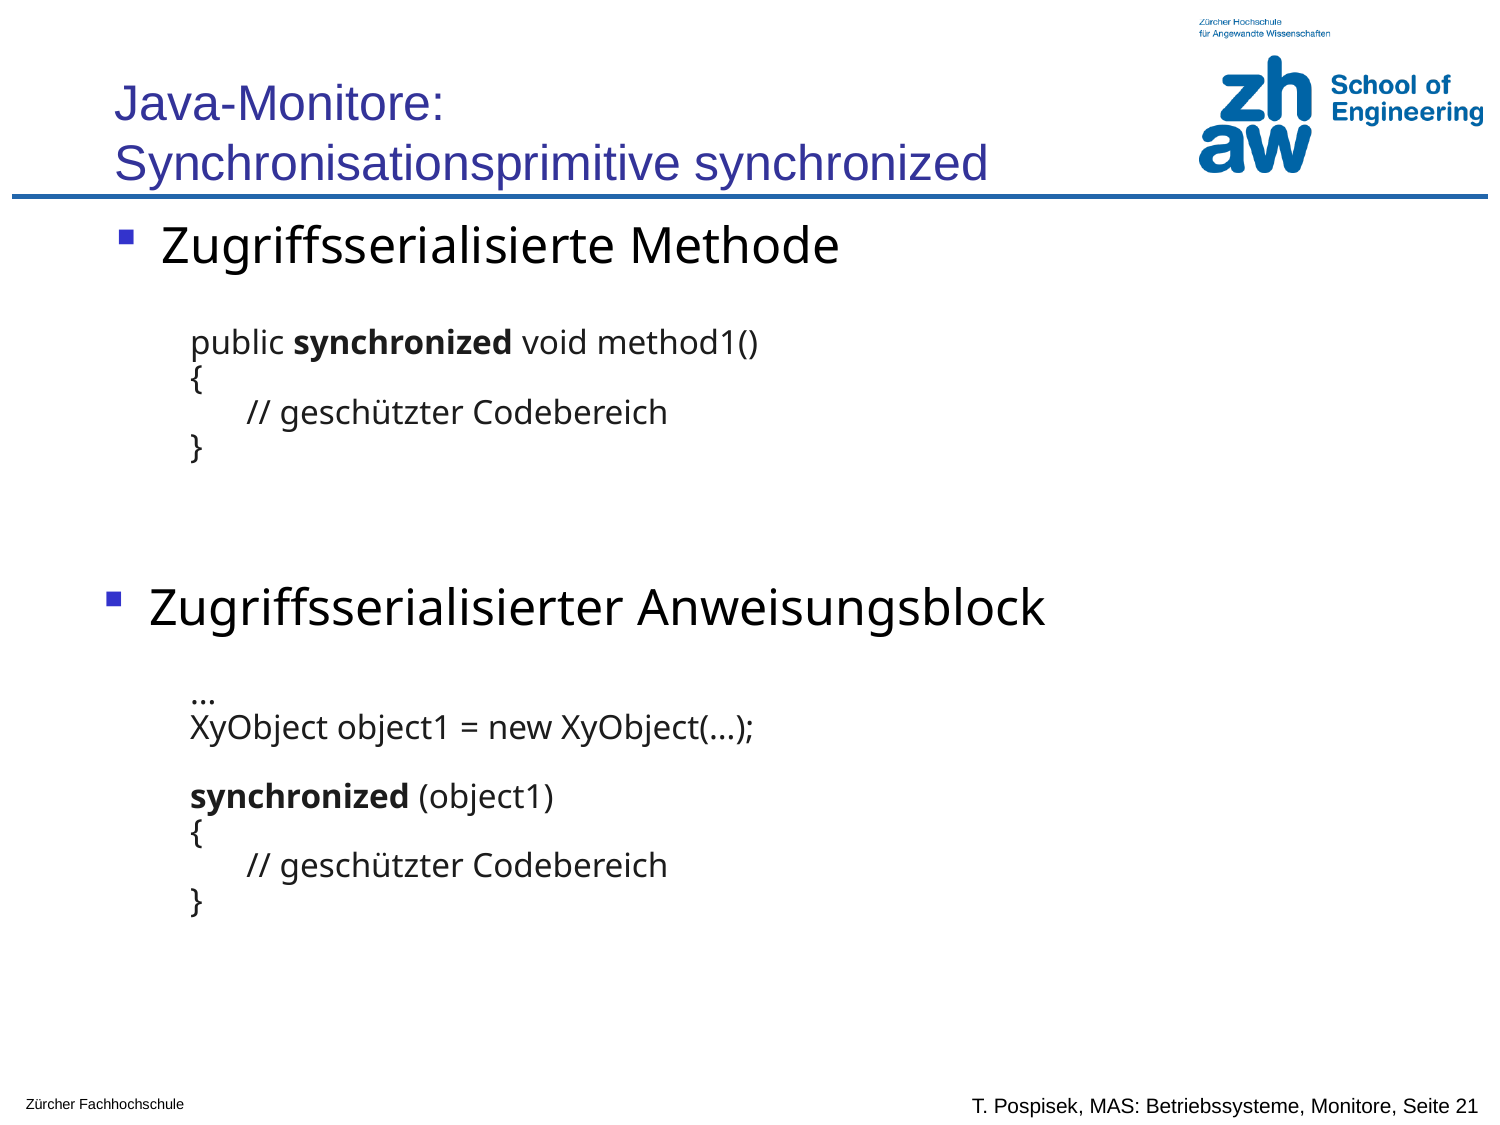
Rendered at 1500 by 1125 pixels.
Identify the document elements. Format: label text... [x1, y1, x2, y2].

text_box … XyObject object1 = new XyObject(…); synchronized (object1) { // geschützter Codebereich } [174, 674, 1287, 988]
text_box Zugriffsserialisierter Anweisungsblock [87, 562, 1400, 720]
picture [1199, 19, 1483, 173]
text_box public synchronized void method1() { // geschützter Codebereich } [174, 324, 1274, 500]
title Java-Monitore: Synchronisationsprimitive synchronized [99, 44, 1146, 157]
text_box Zugriffsserialisierte Methode [99, 200, 1413, 357]
